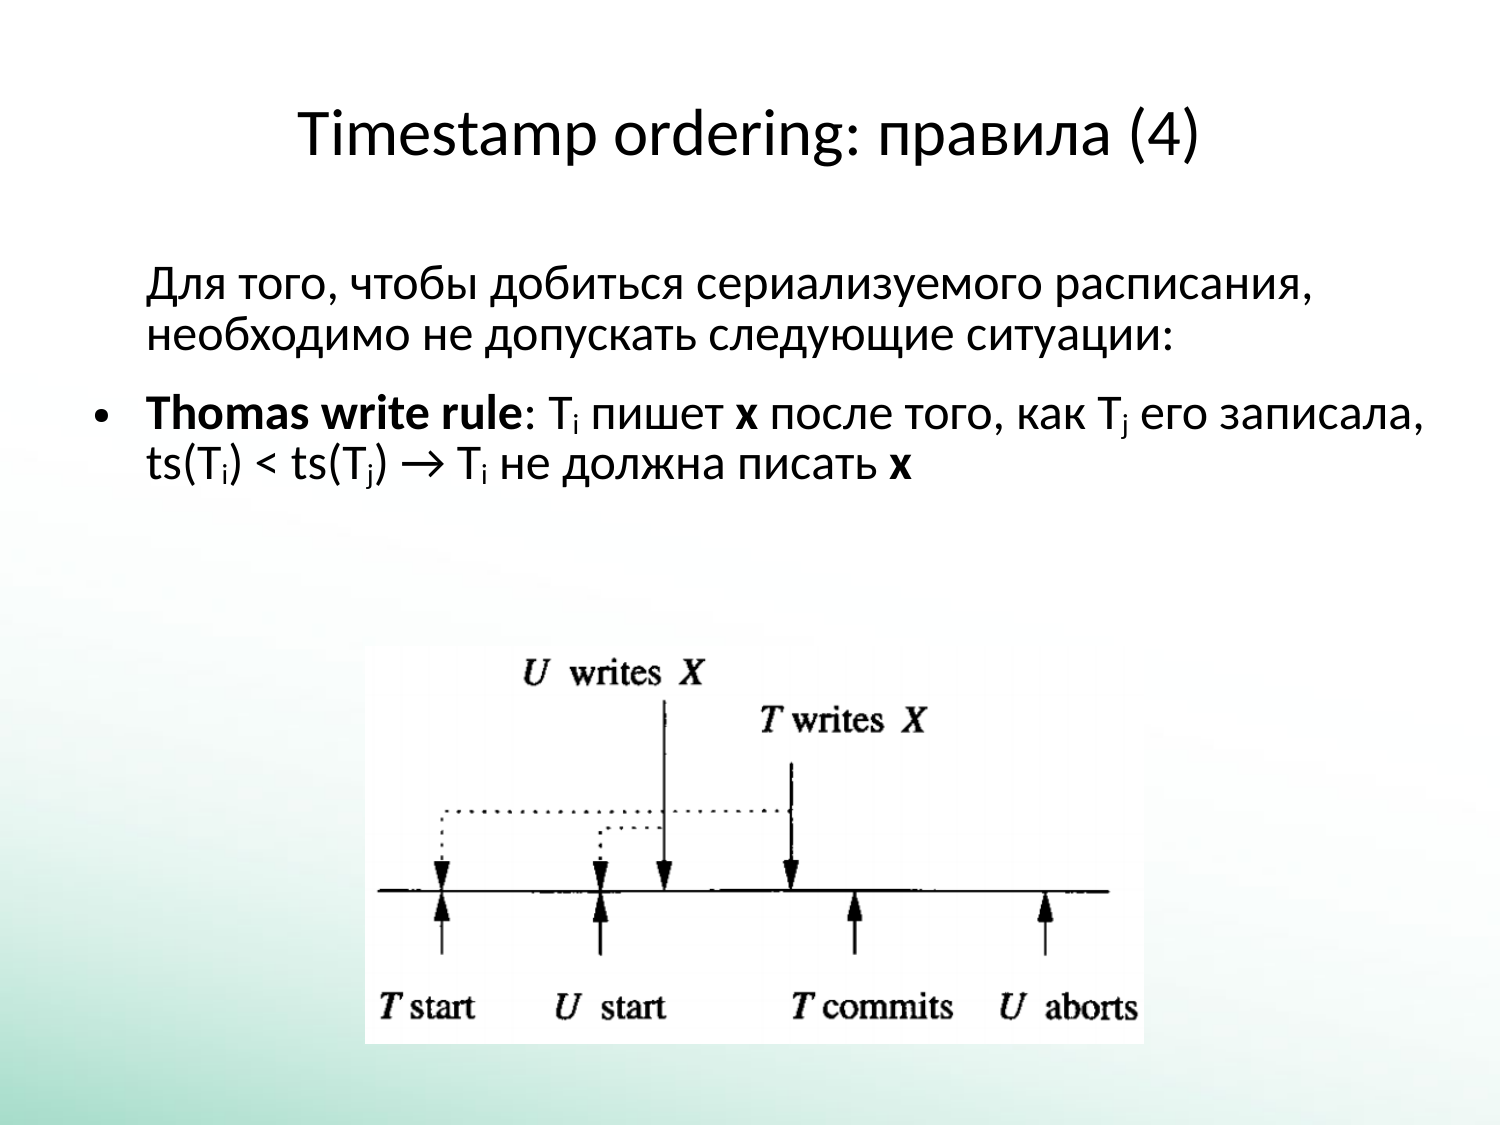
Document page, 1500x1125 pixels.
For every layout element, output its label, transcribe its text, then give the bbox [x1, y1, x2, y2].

list Для того, чтобы добиться сериализуемого расписания, необходимо не допускать следующие ситуации: Thomas write rule: Ti пишет x после того, как Tj его записала, ts(Ti) < ts(Tj) → Ti не должна писать x [75, 262, 1425, 1005]
picture [0, 0, 1500, 1125]
title Timestamp ordering: правила (4) [75, 45, 1425, 233]
